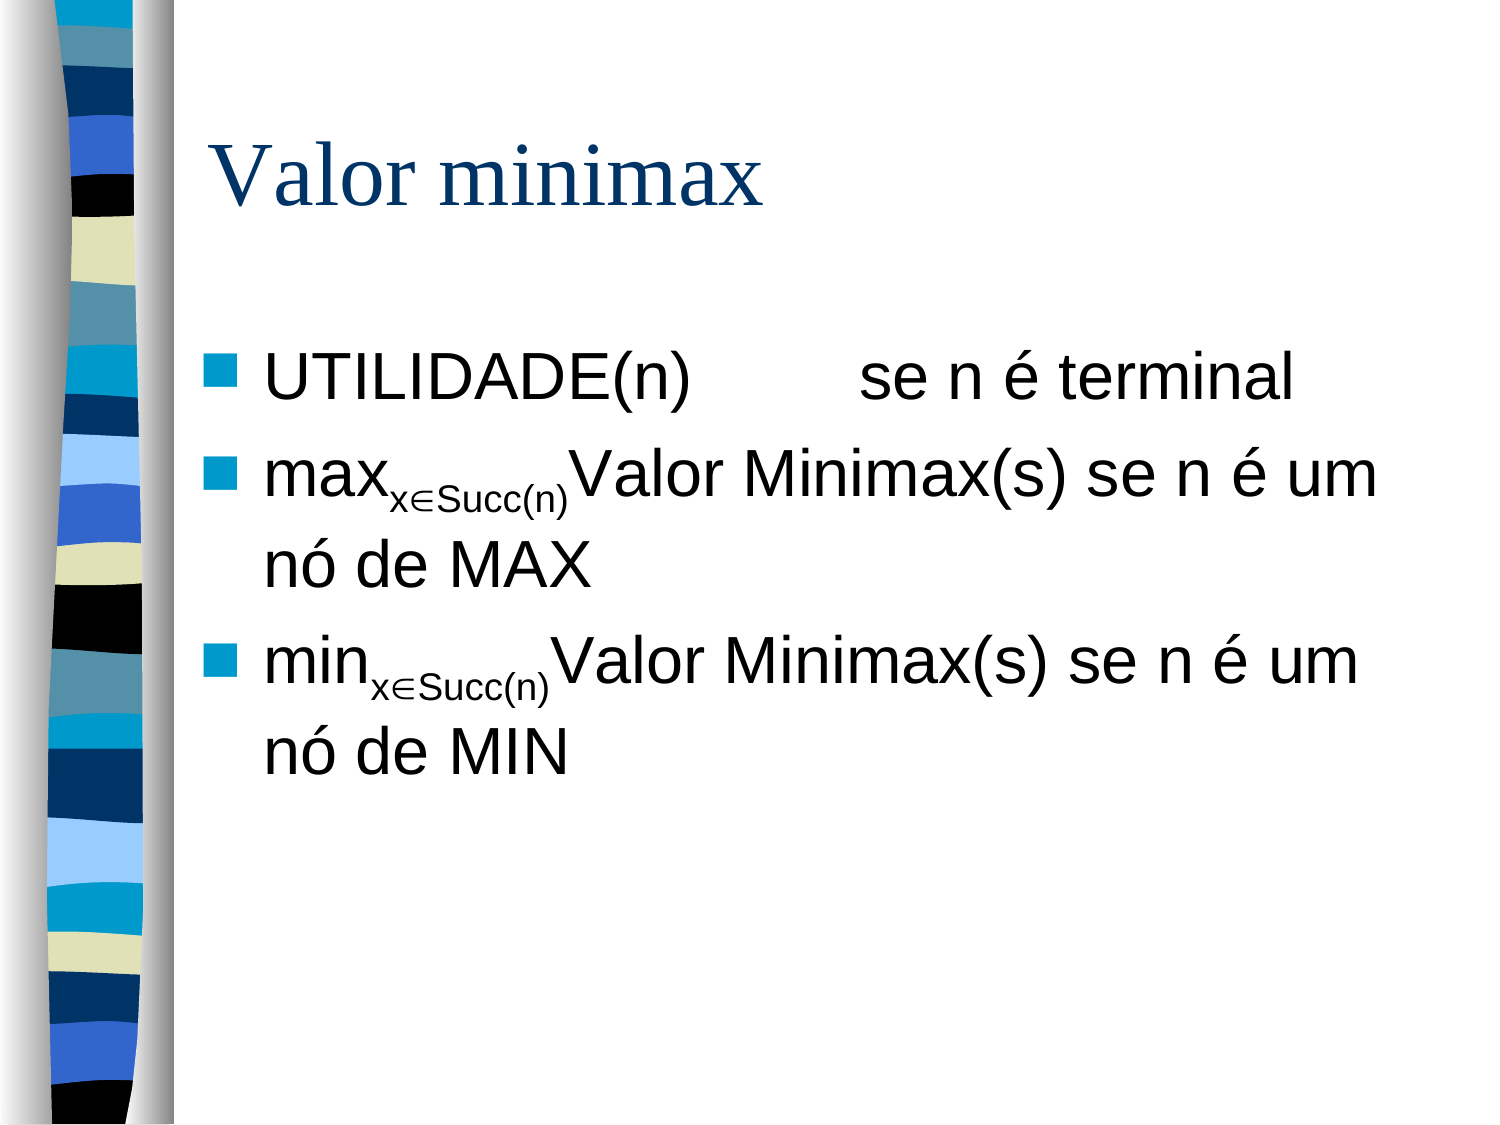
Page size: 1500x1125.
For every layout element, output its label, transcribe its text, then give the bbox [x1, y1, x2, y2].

title Valor minimax [192, 74, 1468, 263]
list UTILIDADE(n) se n é terminal maxxSucc(n)Valor Minimax(s) se n é um nó de MAX minxSucc(n)Valor Minimax(s) se n é um nó de MIN [192, 324, 1468, 1000]
